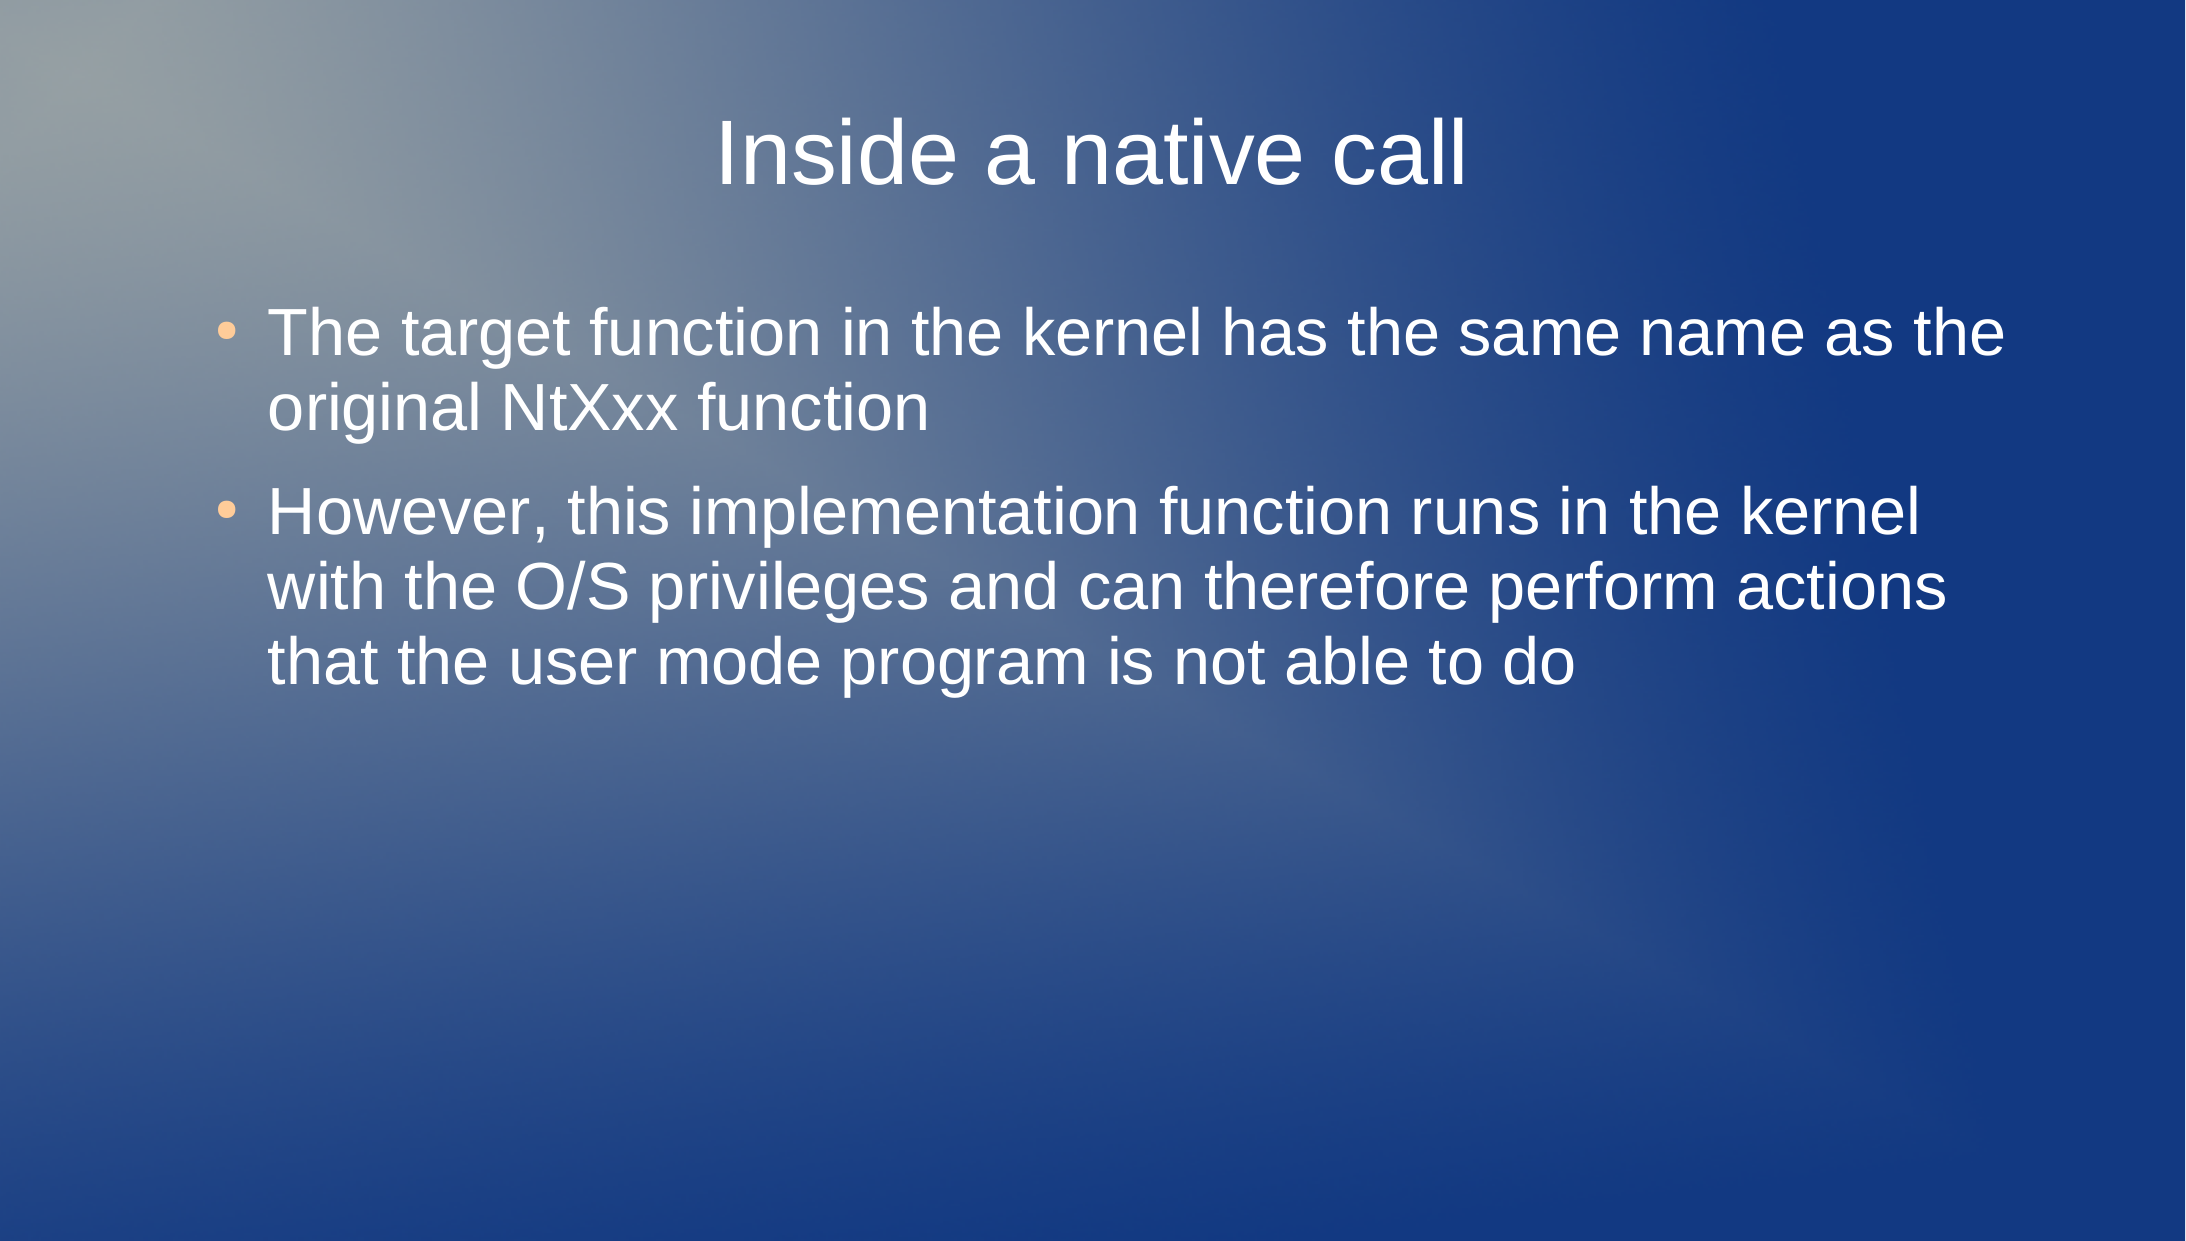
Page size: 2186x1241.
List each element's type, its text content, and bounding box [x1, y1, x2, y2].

title Inside a native call [109, 49, 2076, 257]
list The target function in the kernel has the same name as the original NtXxx function However, this implementation function runs in the kernel with the O/S privileges and can therefore perform actions that the user mode program is not able to do [197, 295, 2022, 1204]
picture [0, 0, 2186, 1241]
